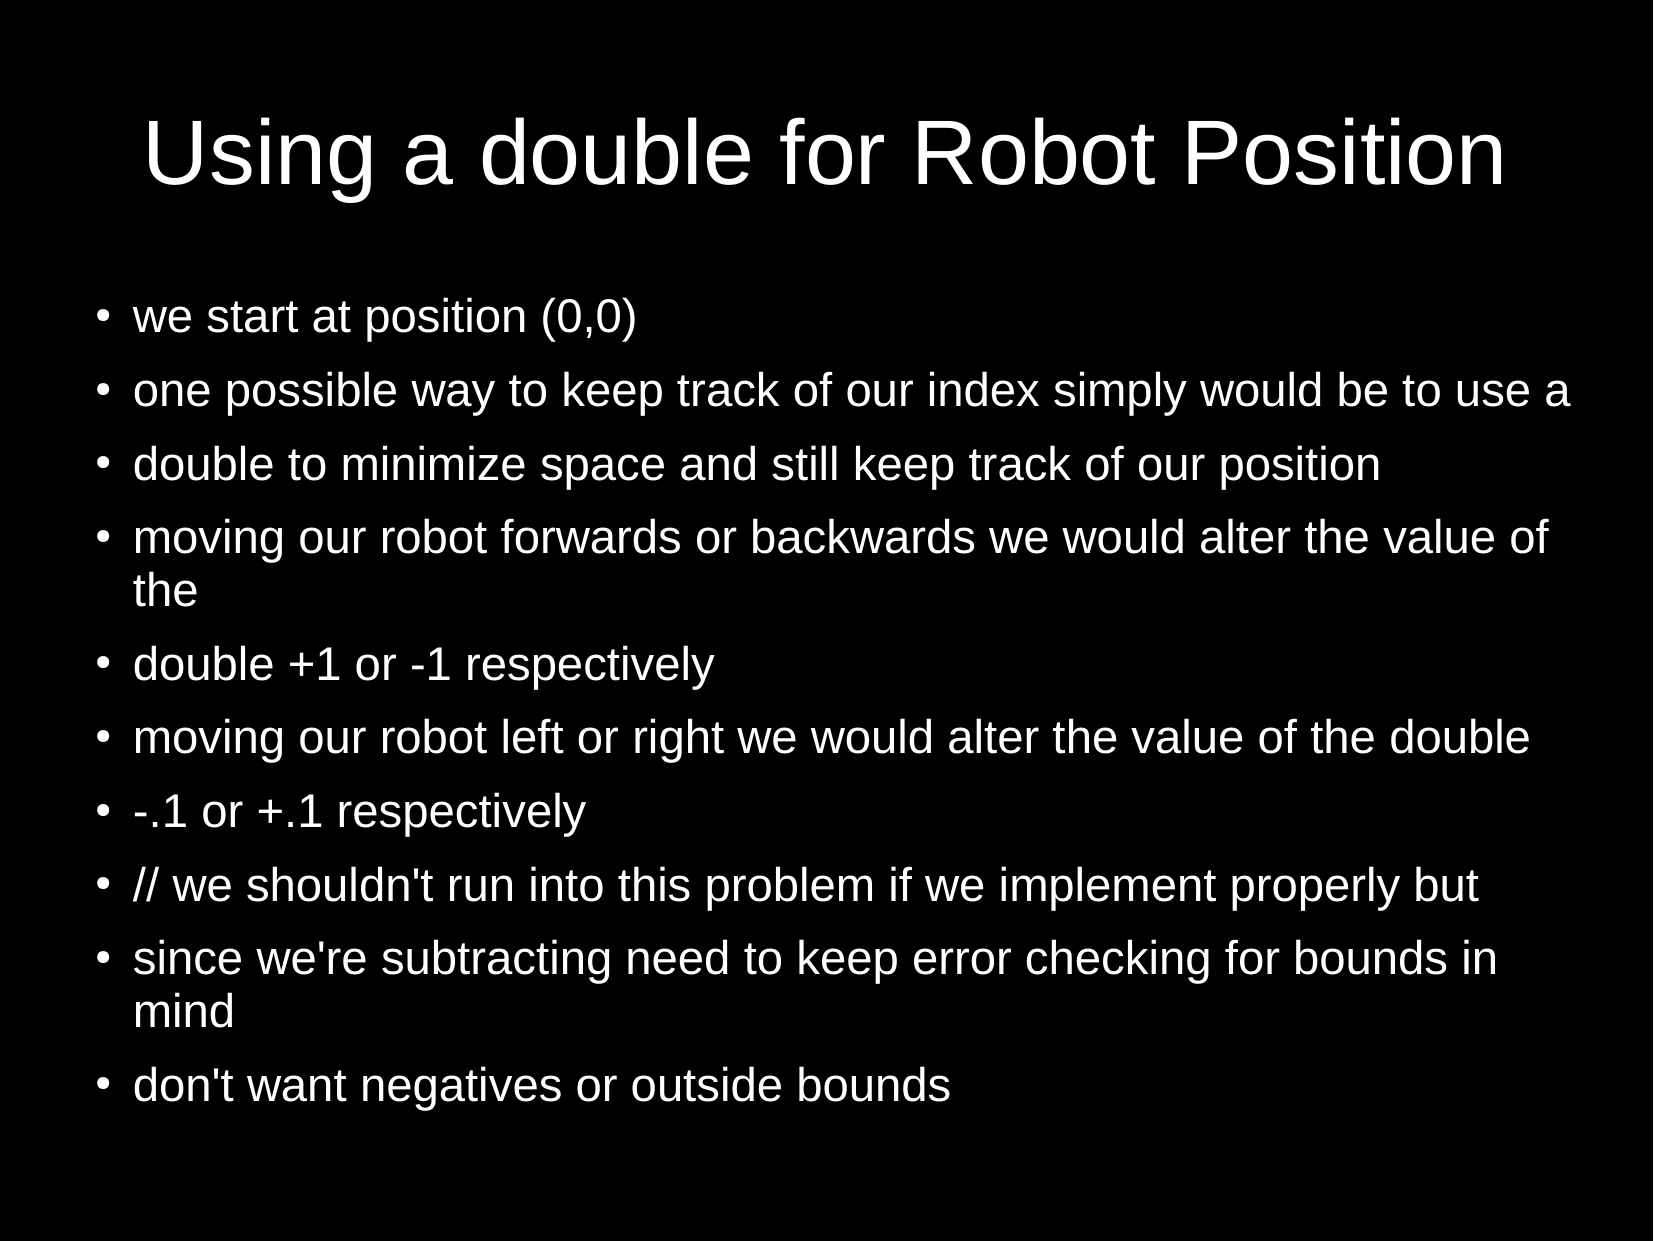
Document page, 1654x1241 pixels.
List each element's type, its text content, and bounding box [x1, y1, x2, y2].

title Using a double for Robot Position [82, 49, 1571, 257]
list we start at position (0,0) one possible way to keep track of our index simply would be to use a double to minimize space and still keep track of our position moving our robot forwards or backwards we would alter the value of the double +1 or -1 respectively moving our robot left or right we would alter the value of the double -.1 or +.1 respectively // we shouldn't run into this problem if we implement properly but since we're subtracting need to keep error checking for bounds in mind don't want negatives or outside bounds [82, 290, 1591, 1201]
